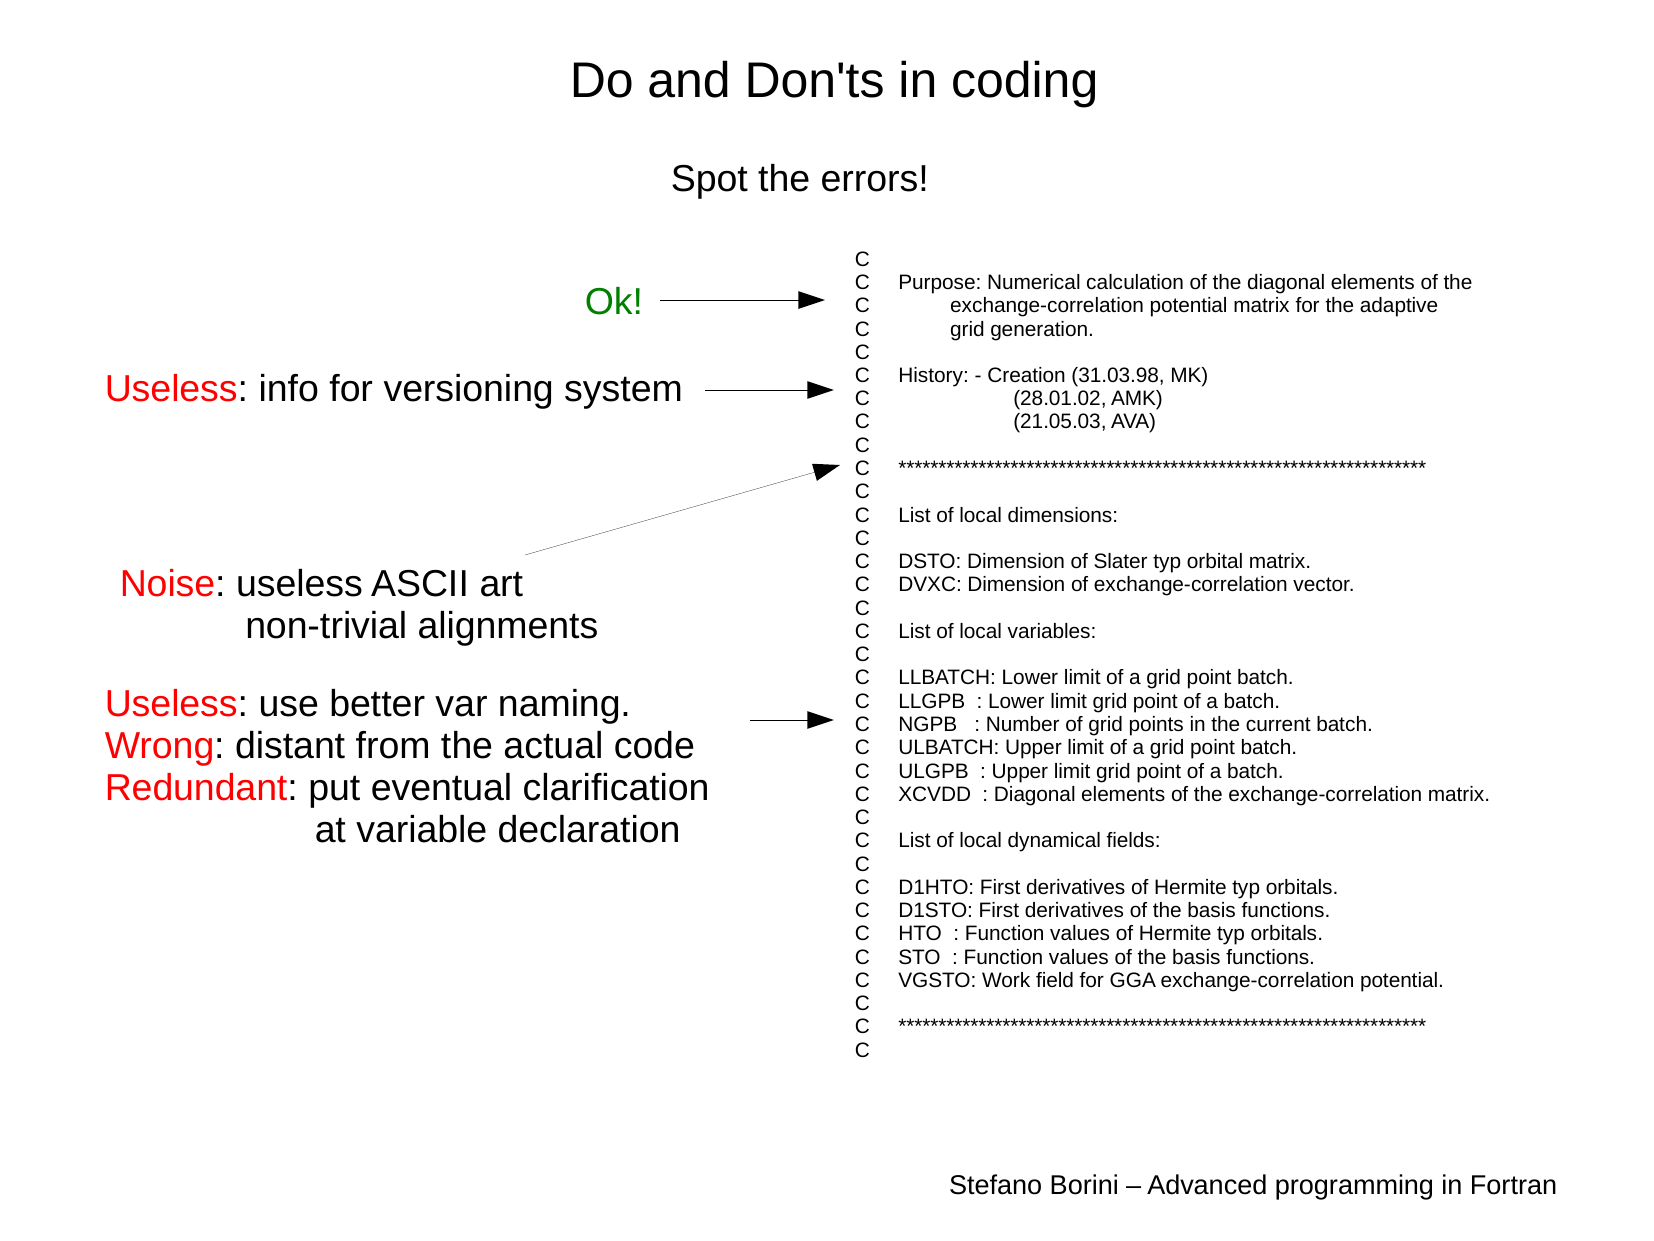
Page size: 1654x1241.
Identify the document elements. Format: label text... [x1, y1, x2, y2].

text_box Spot the errors! [656, 150, 945, 207]
text_box Ok! [570, 273, 659, 331]
text_box Do and Don'ts in coding [555, 44, 1156, 116]
text_box Noise: useless ASCII art non-trivial alignments [105, 555, 931, 654]
text_box Useless: use better var naming. Wrong: distant from the actual code Redundant: put eventual clarification at variable declaration [90, 675, 773, 858]
text_box C C Purpose: Numerical calculation of the diagonal elements of the C exchange-correlation potential matrix for the adaptive C grid generation. C C History: - Creation (31.03.98, MK) C (28.01.02, AMK) C (21.05.03, AVA) C C ****************************************************************** C C List of local dimensions: C C DSTO: Dimension of Slater typ orbital matrix. C DVXC: Dimension of exchange-correlation vector. C C List of local variables: C C LLBATCH: Lower limit of a grid point batch. C LLGPB : Lower limit grid point of a batch. C NGPB : Number of grid points in the current batch. C ULBATCH: Upper limit of a grid point batch. C ULGPB : Upper limit grid point of a batch. C XCVDD : Diagonal elements of the exchange-correlation matrix. C C List of local dynamical fields: C C D1HTO: First derivatives of Hermite typ orbitals. C D1STO: First derivatives of the basis functions. C HTO : Function values of Hermite typ orbitals. C STO : Function values of the basis functions. C VGSTO: Work field for GGA exchange-correlation potential. C C ****************************************************************** C [840, 240, 1510, 1093]
text_box Useless: info for versioning system [90, 360, 699, 417]
